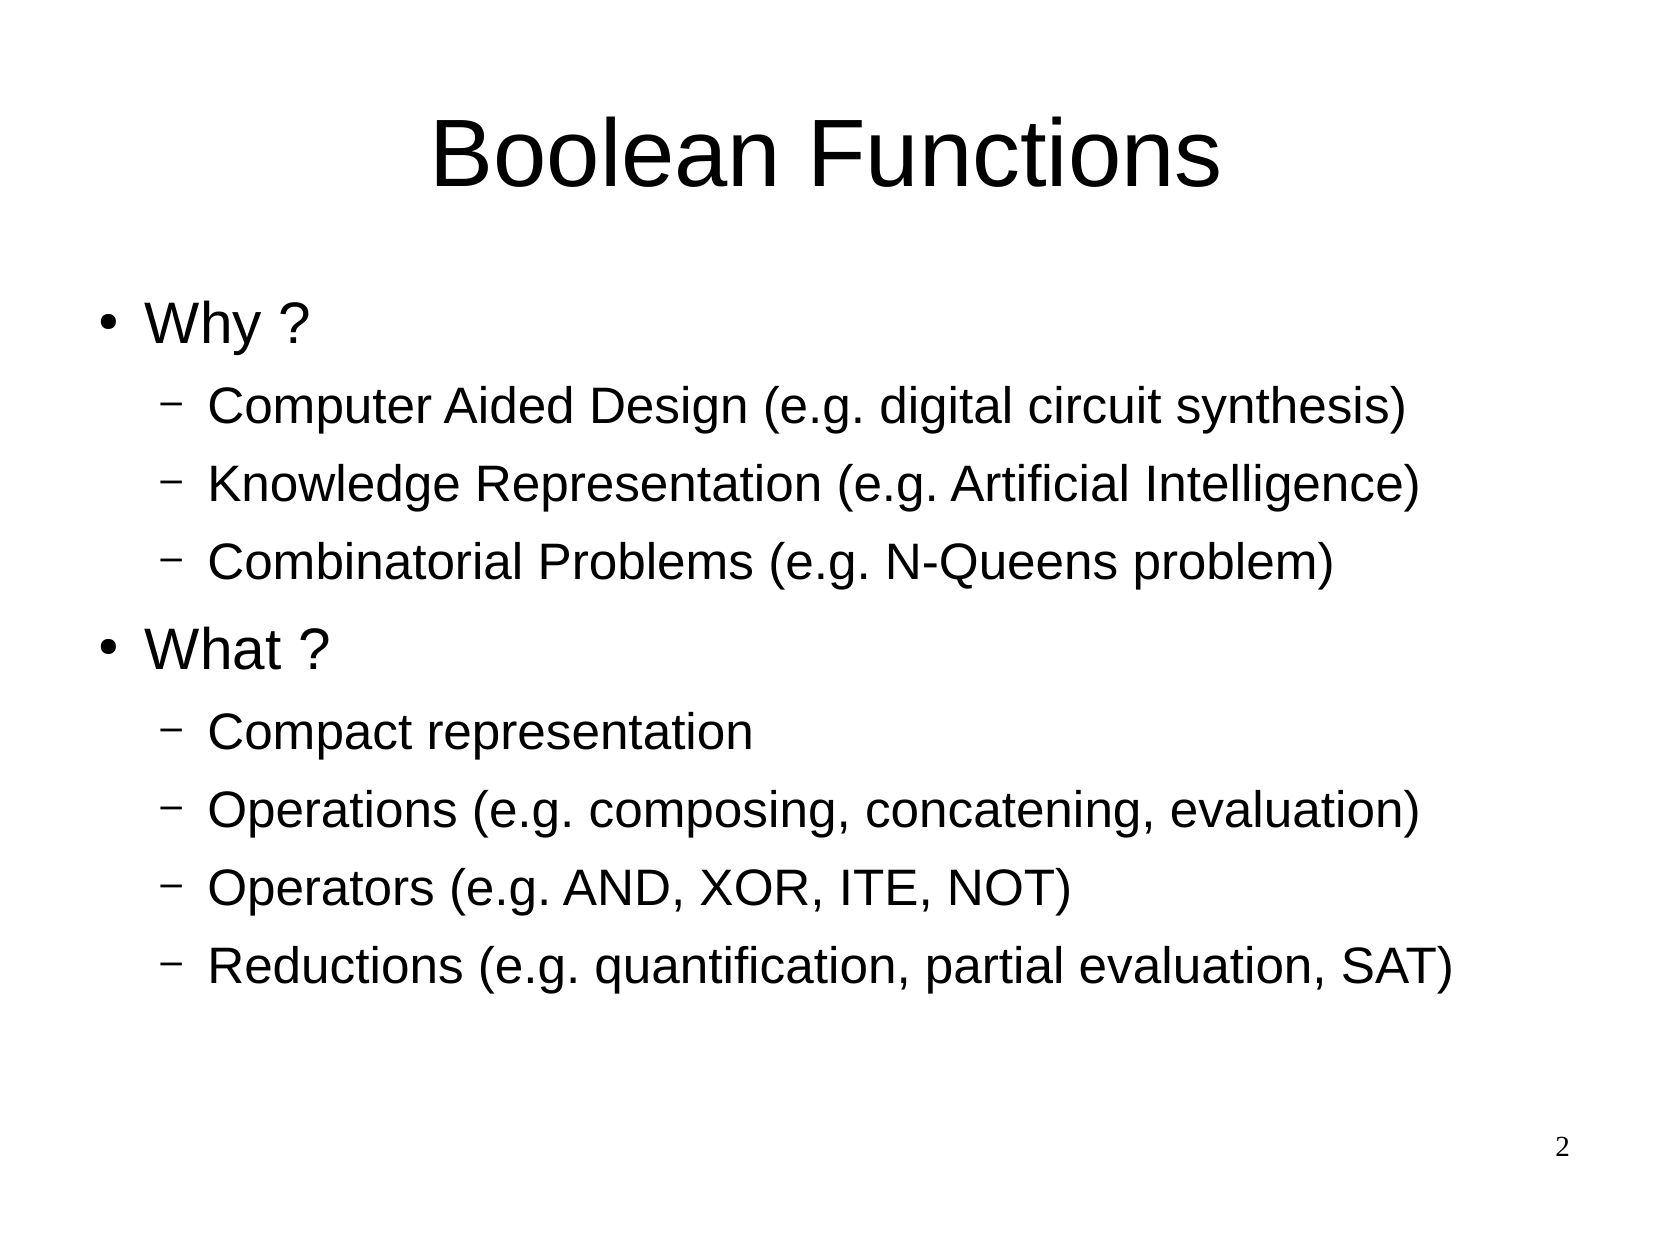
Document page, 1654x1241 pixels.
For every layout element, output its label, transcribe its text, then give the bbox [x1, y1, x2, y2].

list Why ? Computer Aided Design (e.g. digital circuit synthesis) Knowledge Representation (e.g. Artificial Intelligence) Combinatorial Problems (e.g. N-Queens problem) What ? Compact representation Operations (e.g. composing, concatening, evaluation) Operators (e.g. AND, XOR, ITE, NOT) Reductions (e.g. quantification, partial evaluation, SAT) [82, 290, 1571, 1010]
title Boolean Functions [82, 49, 1571, 257]
